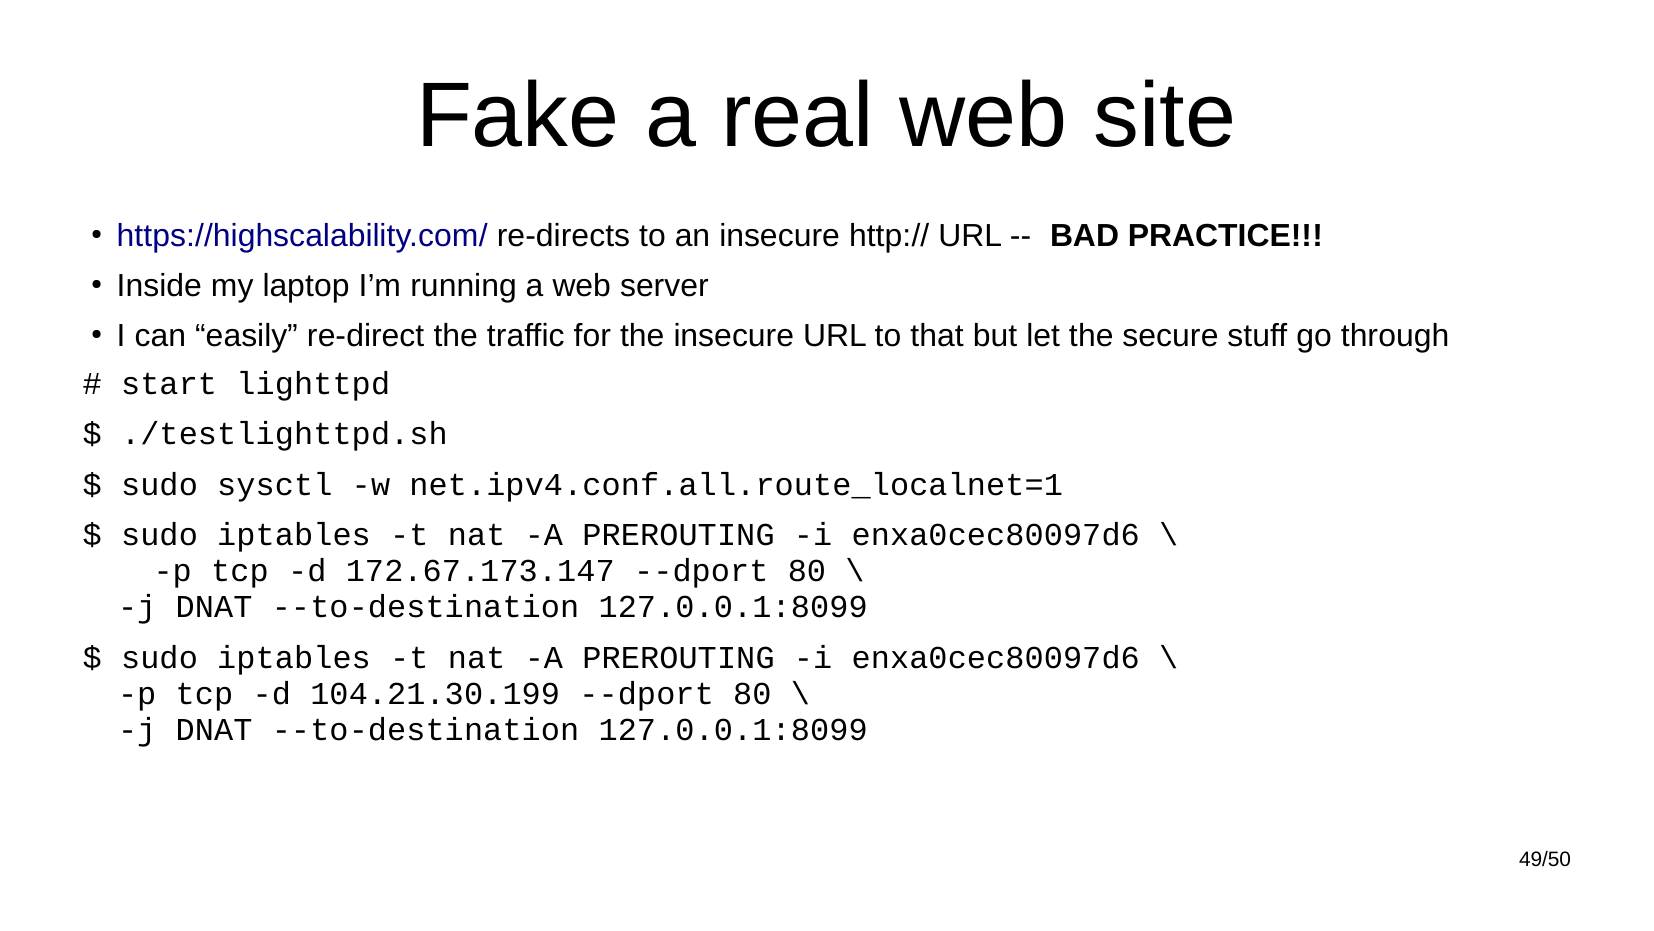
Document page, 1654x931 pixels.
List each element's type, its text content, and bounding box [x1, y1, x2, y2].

title Fake a real web site [82, 37, 1571, 193]
list https://highscalability.com/ re-directs to an insecure http:// URL -- BAD PRACTICE!!! Inside my laptop I’m running a web server I can “easily” re-direct the traffic for the insecure URL to that but let the secure stuff go through # start lighttpd $ ./testlighttpd.sh $ sudo sysctl -w net.ipv4.conf.all.route_localnet=1 $ sudo iptables -t nat -A PREROUTING -i enxa0cec80097d6 \ -p tcp -d 172.67.173.147 --dport 80 \ -j DNAT --to-destination 127.0.0.1:8099 $ sudo iptables -t nat -A PREROUTING -i enxa0cec80097d6 \ -p tcp -d 104.21.30.199 --dport 80 \ -j DNAT --to-destination 127.0.0.1:8099 [82, 217, 1571, 758]
